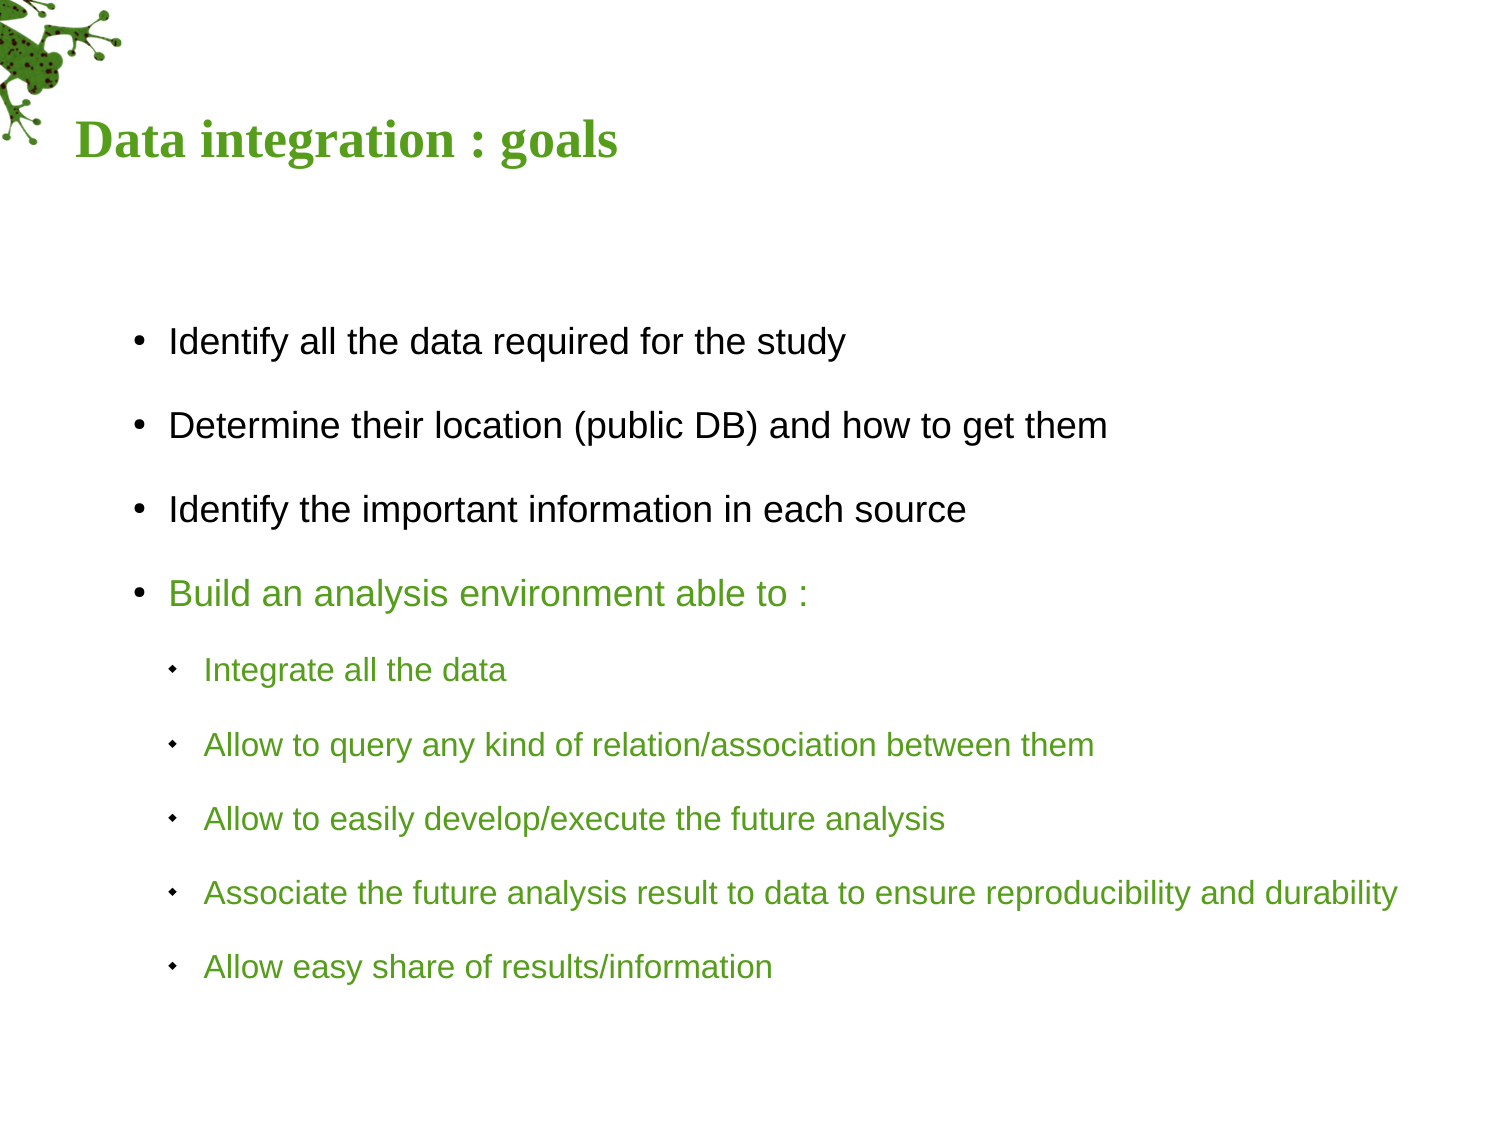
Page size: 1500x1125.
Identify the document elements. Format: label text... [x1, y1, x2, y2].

text_box Identify all the data required for the study Determine their location (public DB) and how to get them Identify the important information in each source Build an analysis environment able to : Integrate all the data Allow to query any kind of relation/association between them Allow to easily develop/execute the future analysis Associate the future analysis result to data to ensure reproducibility and durability Allow easy share of results/information [118, 271, 1453, 998]
title Data integration : goals [75, 45, 1425, 233]
title [79, 308, 1430, 1040]
picture [0, 0, 122, 145]
